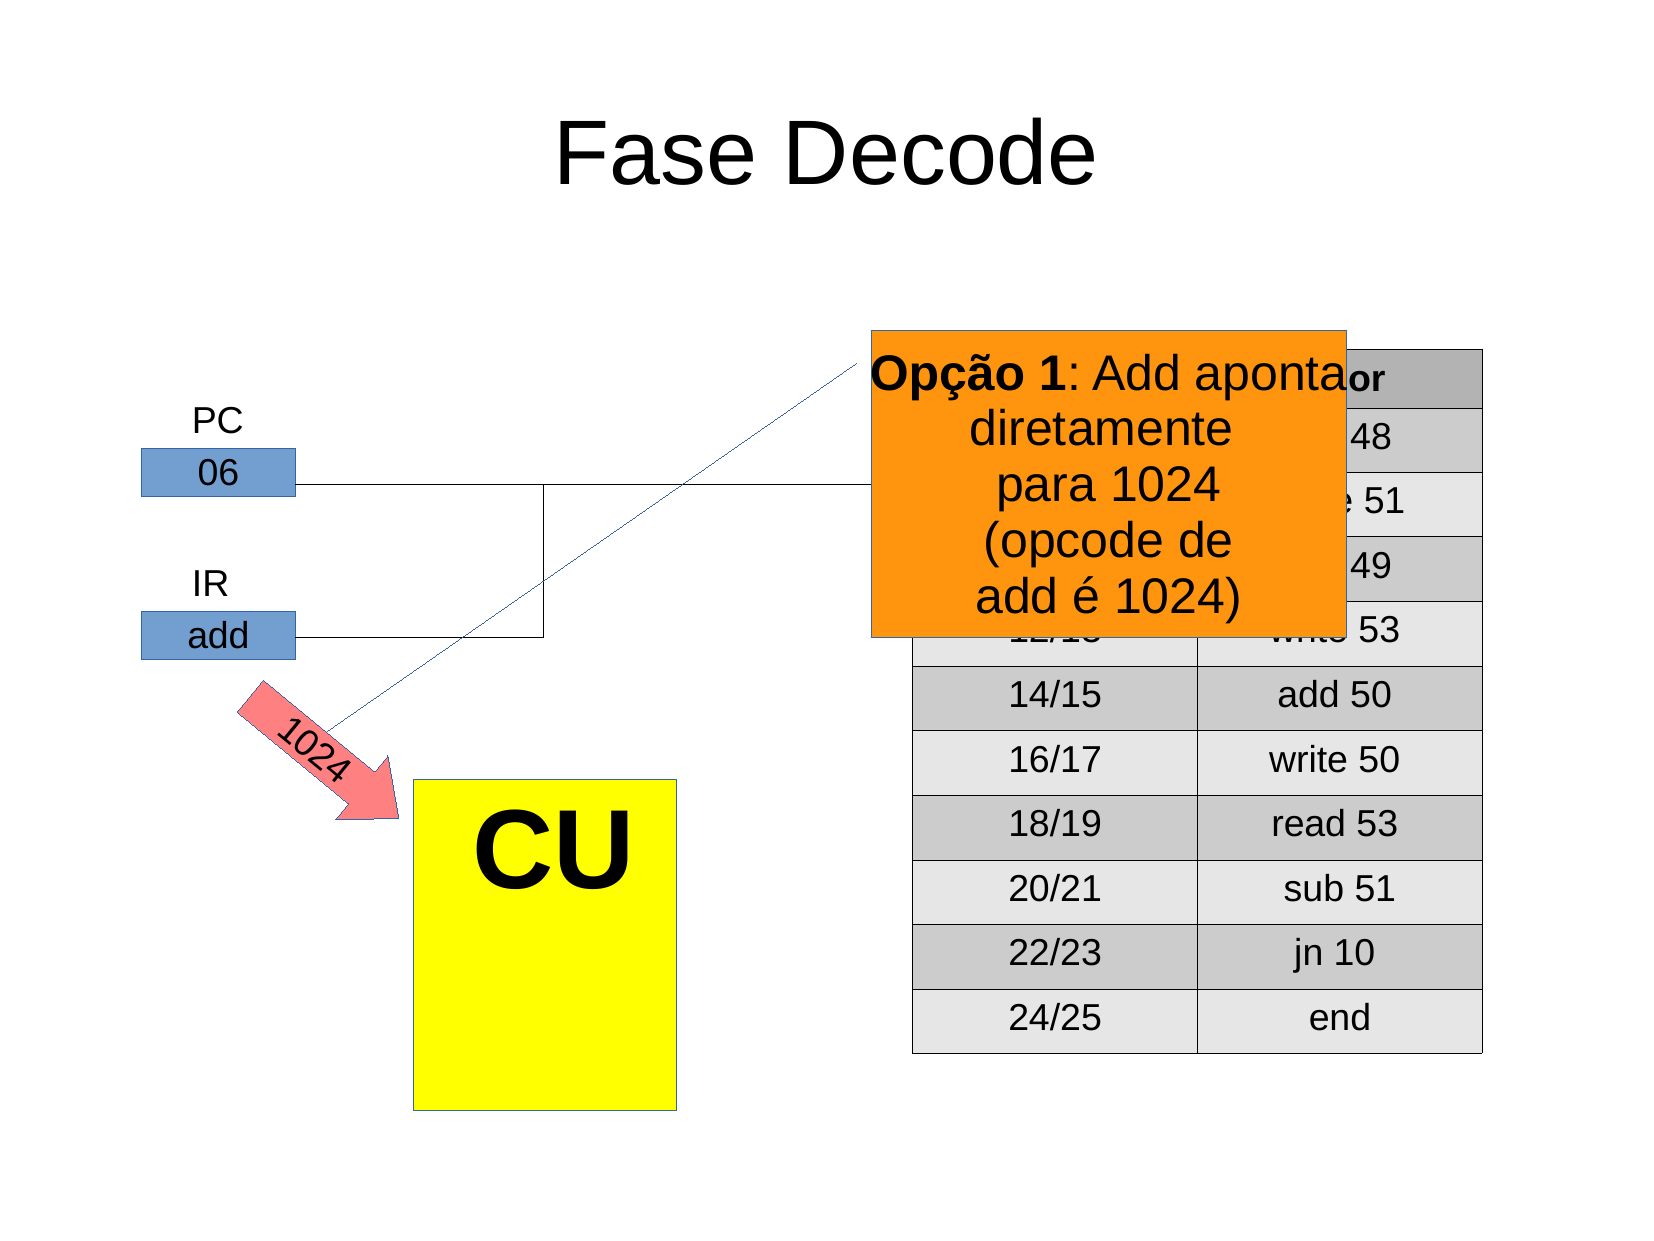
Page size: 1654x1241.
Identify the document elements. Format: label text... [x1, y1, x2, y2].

table_cell 24/25 [913, 990, 1197, 1053]
table_cell read 53 [1198, 796, 1482, 860]
text_box Opção 1: Add aponta diretamente para 1024 (opcode de add é 1024) [871, 331, 1347, 638]
text_box 1024 [237, 680, 399, 820]
text_box [413, 779, 677, 1111]
table_cell add 49 [1347, 537, 1482, 601]
table_cell sub 51 [1198, 861, 1482, 924]
table_cell 20/21 [913, 861, 1197, 924]
table_cell jn 10 [1198, 925, 1482, 989]
table_cell add 50 [1198, 667, 1482, 730]
text_box PC [177, 392, 259, 449]
table_cell 18/19 [913, 796, 1197, 860]
table_cell 16/17 [913, 731, 1197, 795]
table_cell write 50 [1198, 731, 1482, 795]
table_cell 22/23 [913, 925, 1197, 989]
title Fase Decode [82, 49, 1571, 257]
table_cell 14/15 [913, 667, 1197, 730]
text_box CU [457, 779, 650, 920]
table_cell add 48 [1347, 409, 1482, 472]
text_box IR [177, 555, 245, 612]
table_cell 12/13 [913, 638, 1197, 666]
table_cell write 51 [1347, 473, 1482, 536]
text_box add [141, 611, 296, 660]
text_box 06 [141, 448, 296, 497]
table_cell write 53 [1198, 602, 1482, 666]
table_cell end [1198, 990, 1482, 1053]
table_header Valor [1347, 350, 1482, 408]
